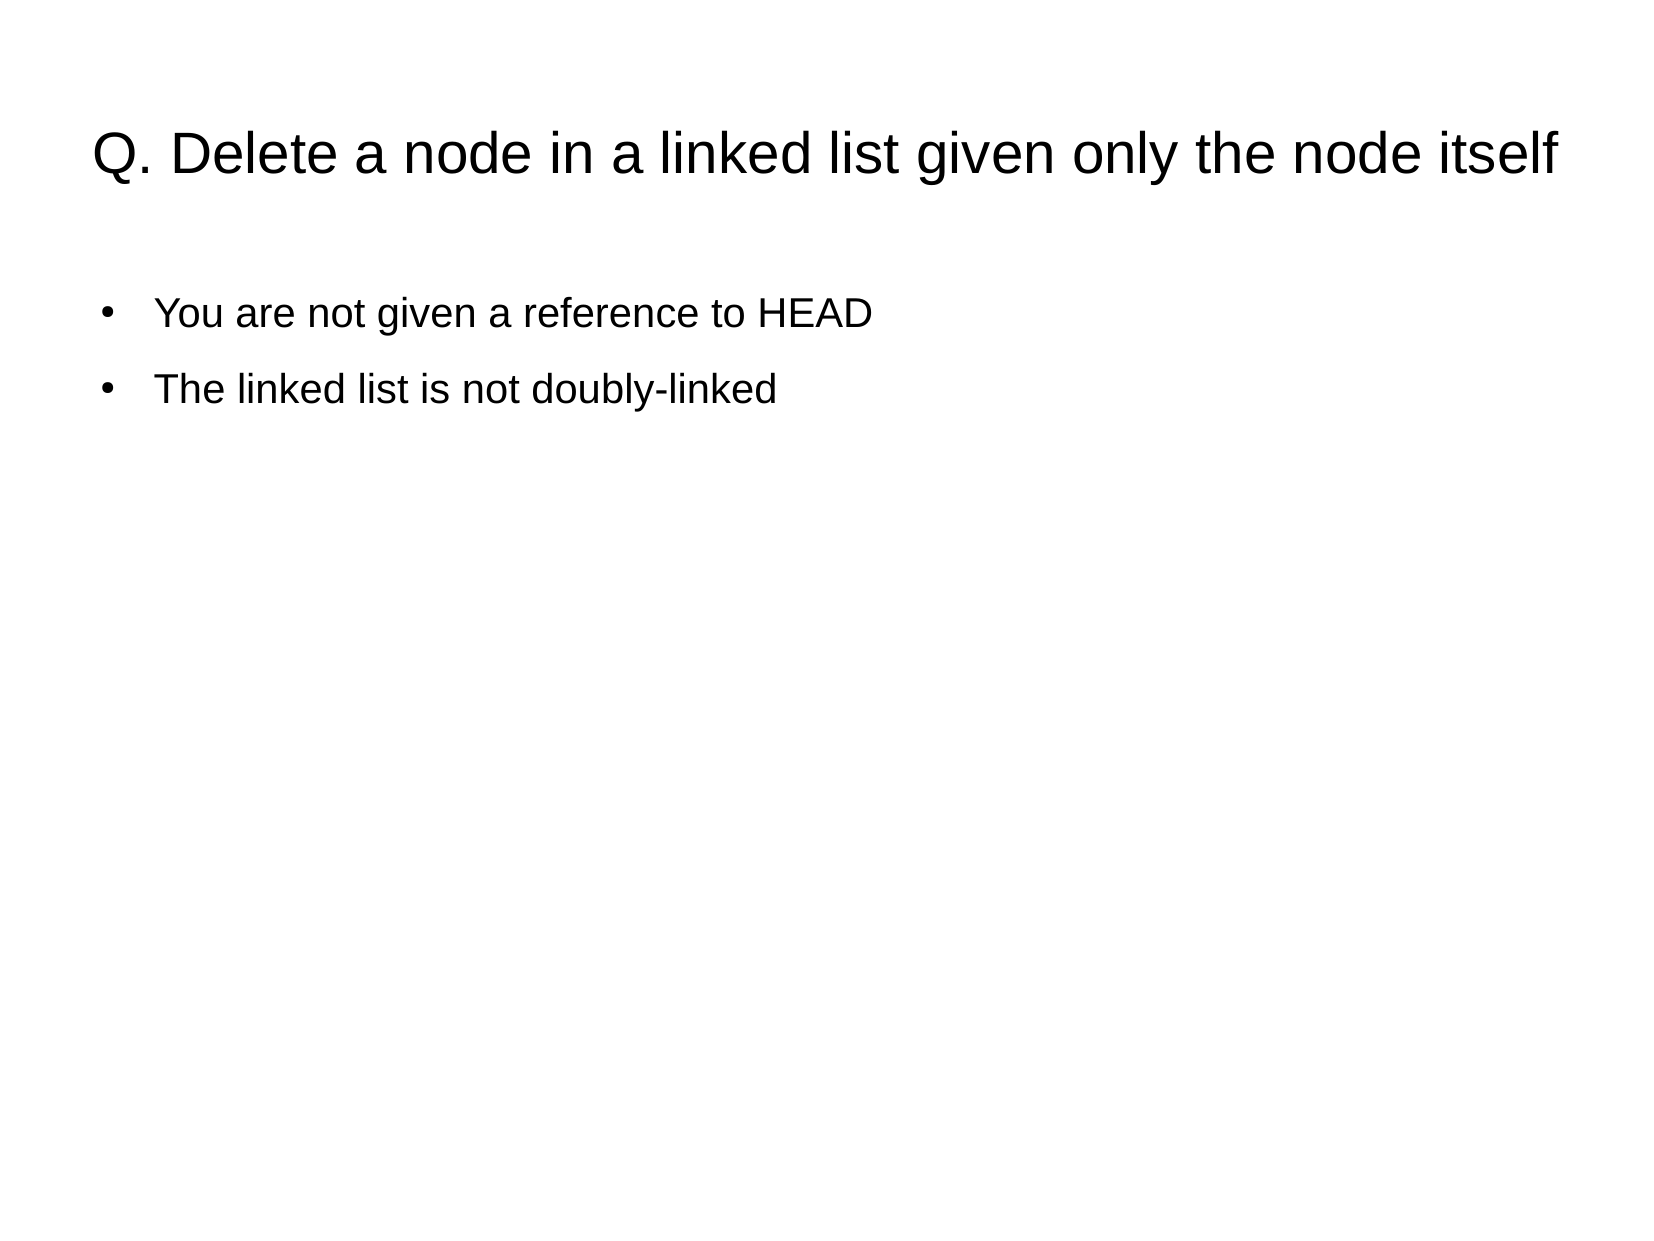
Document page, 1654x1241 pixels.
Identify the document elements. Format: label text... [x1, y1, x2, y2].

title Q. Delete a node in a linked list given only the node itself [82, 49, 1571, 257]
list You are not given a reference to HEAD The linked list is not doubly-linked [82, 290, 1571, 1010]
